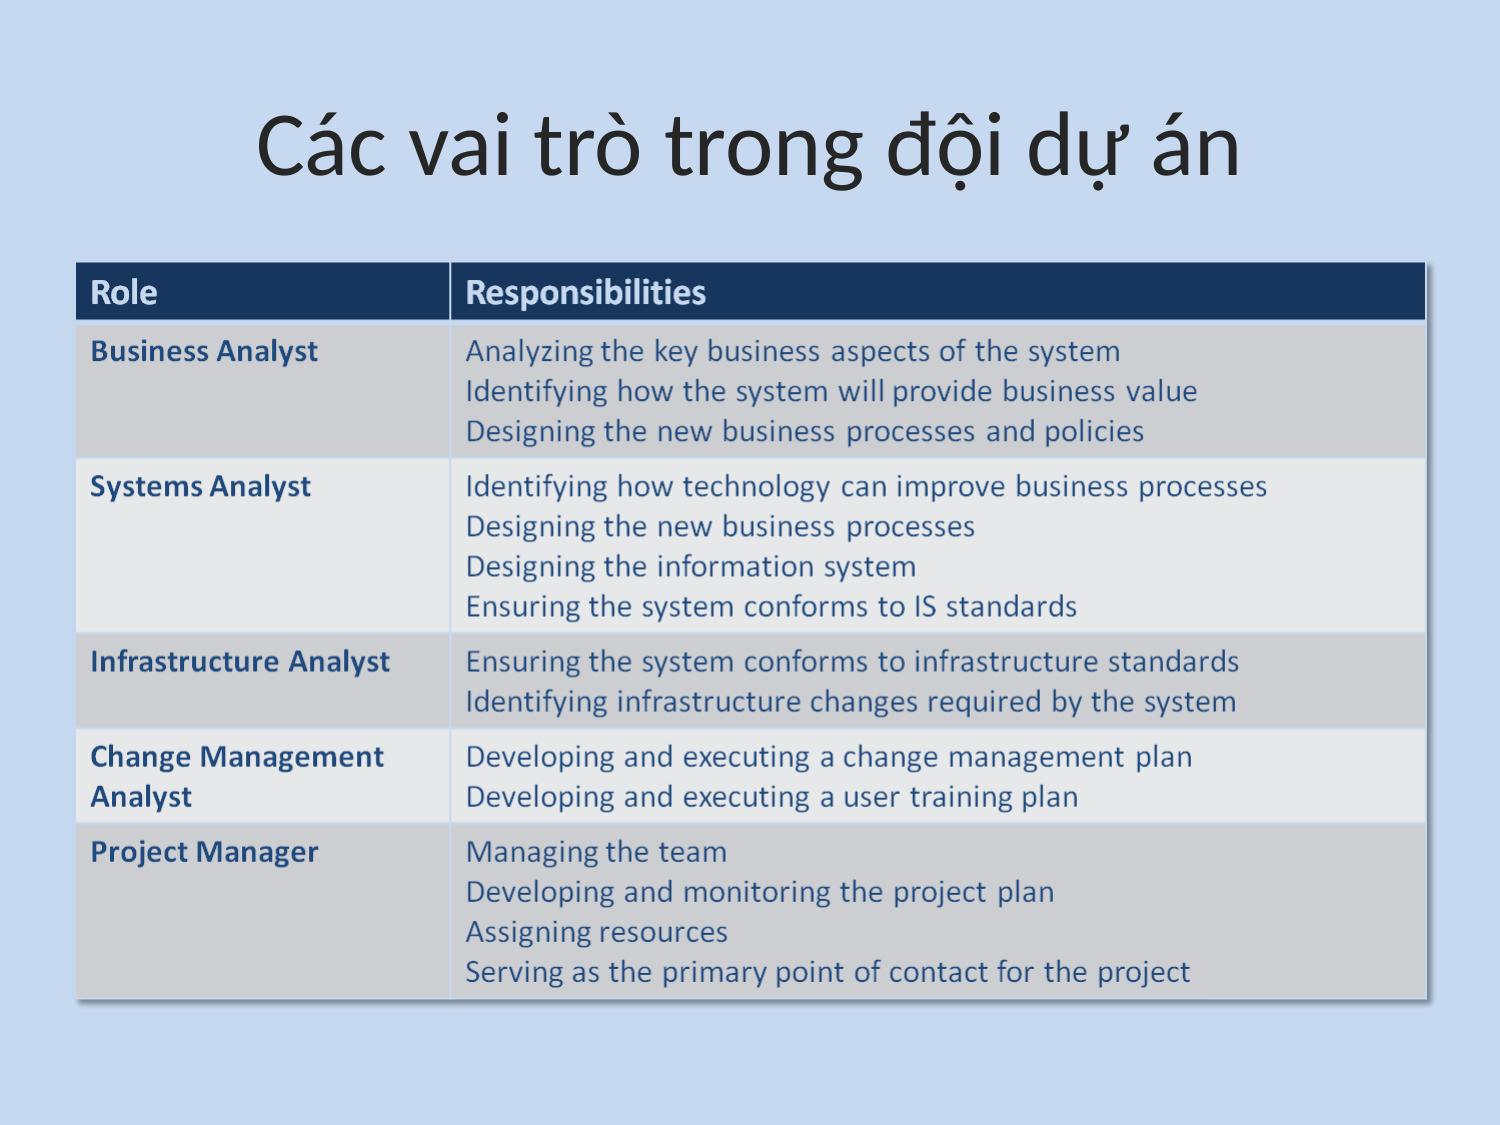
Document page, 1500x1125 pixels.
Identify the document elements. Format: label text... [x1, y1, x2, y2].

picture [63, 250, 1441, 1015]
title Các vai trò trong đội dự án [75, 45, 1426, 233]
